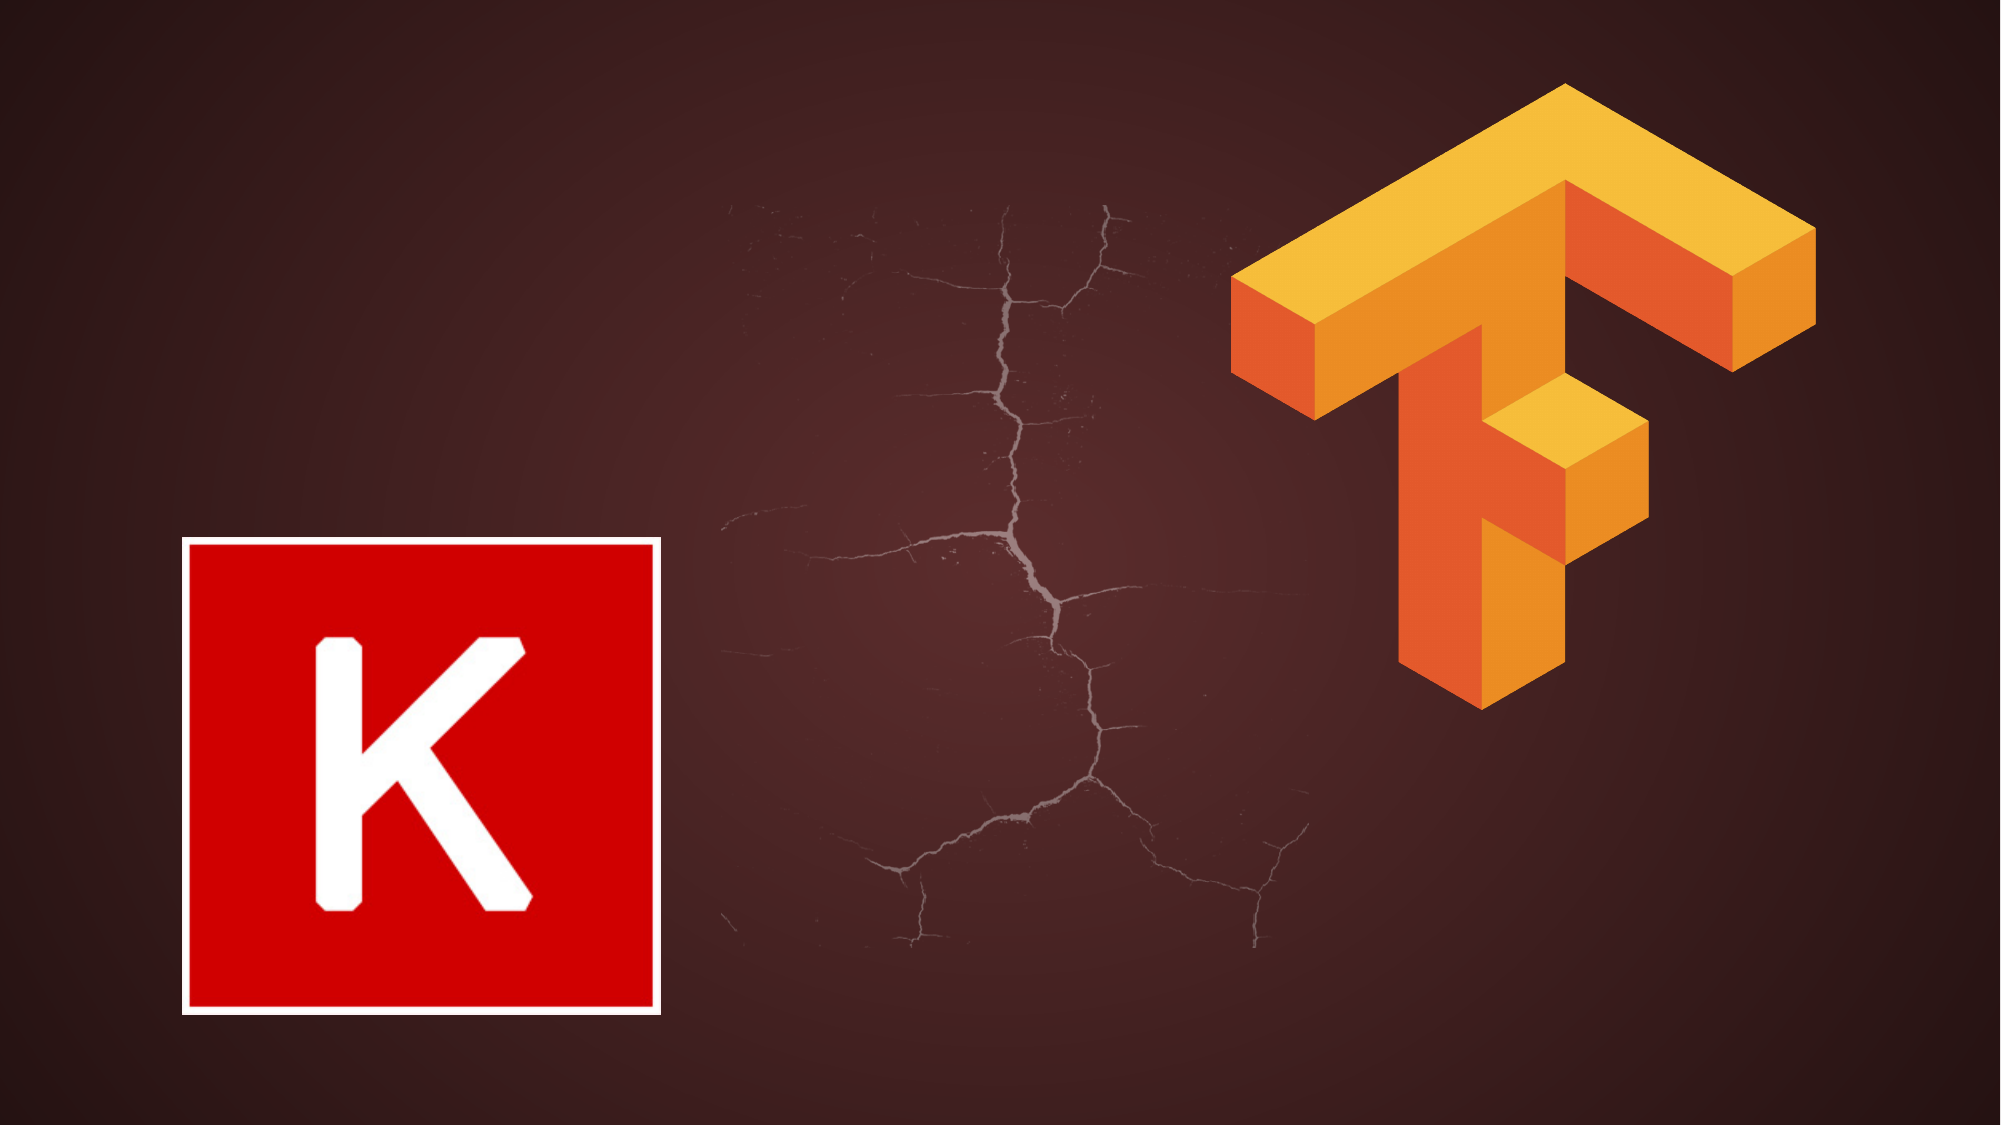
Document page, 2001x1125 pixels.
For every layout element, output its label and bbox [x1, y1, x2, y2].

picture [182, 537, 661, 1015]
picture [1231, 83, 1818, 711]
